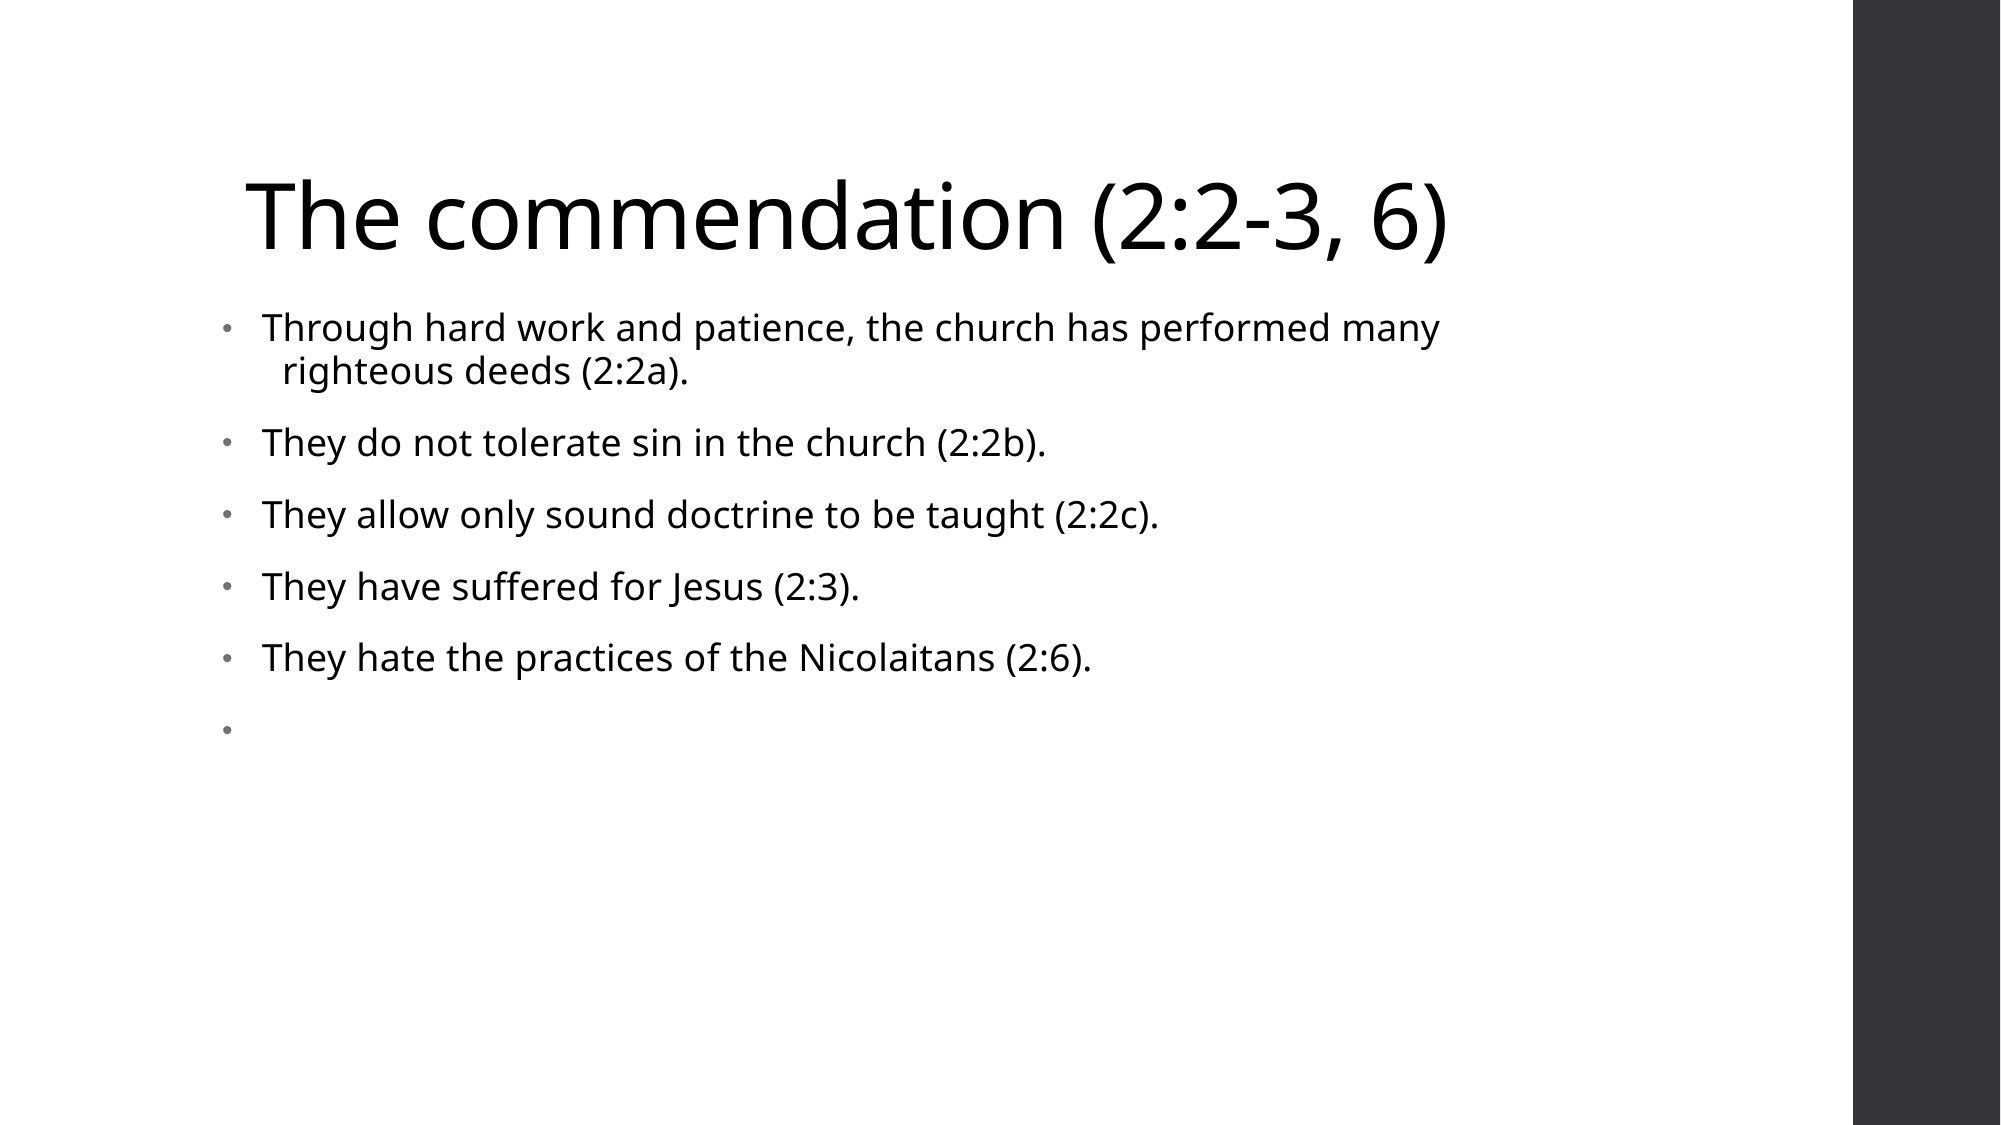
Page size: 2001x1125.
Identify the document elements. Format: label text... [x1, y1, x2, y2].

title The commendation (2:2-3, 6) [206, 60, 1797, 278]
list Through hard work and patience, the church has performed many righteous deeds (2:2a). They do not tolerate sin in the church (2:2b). They allow only sound doctrine to be taught (2:2c). They have suffered for Jesus (2:3). They hate the practices of the Nicolaitans (2:6). [206, 299, 1617, 1014]
